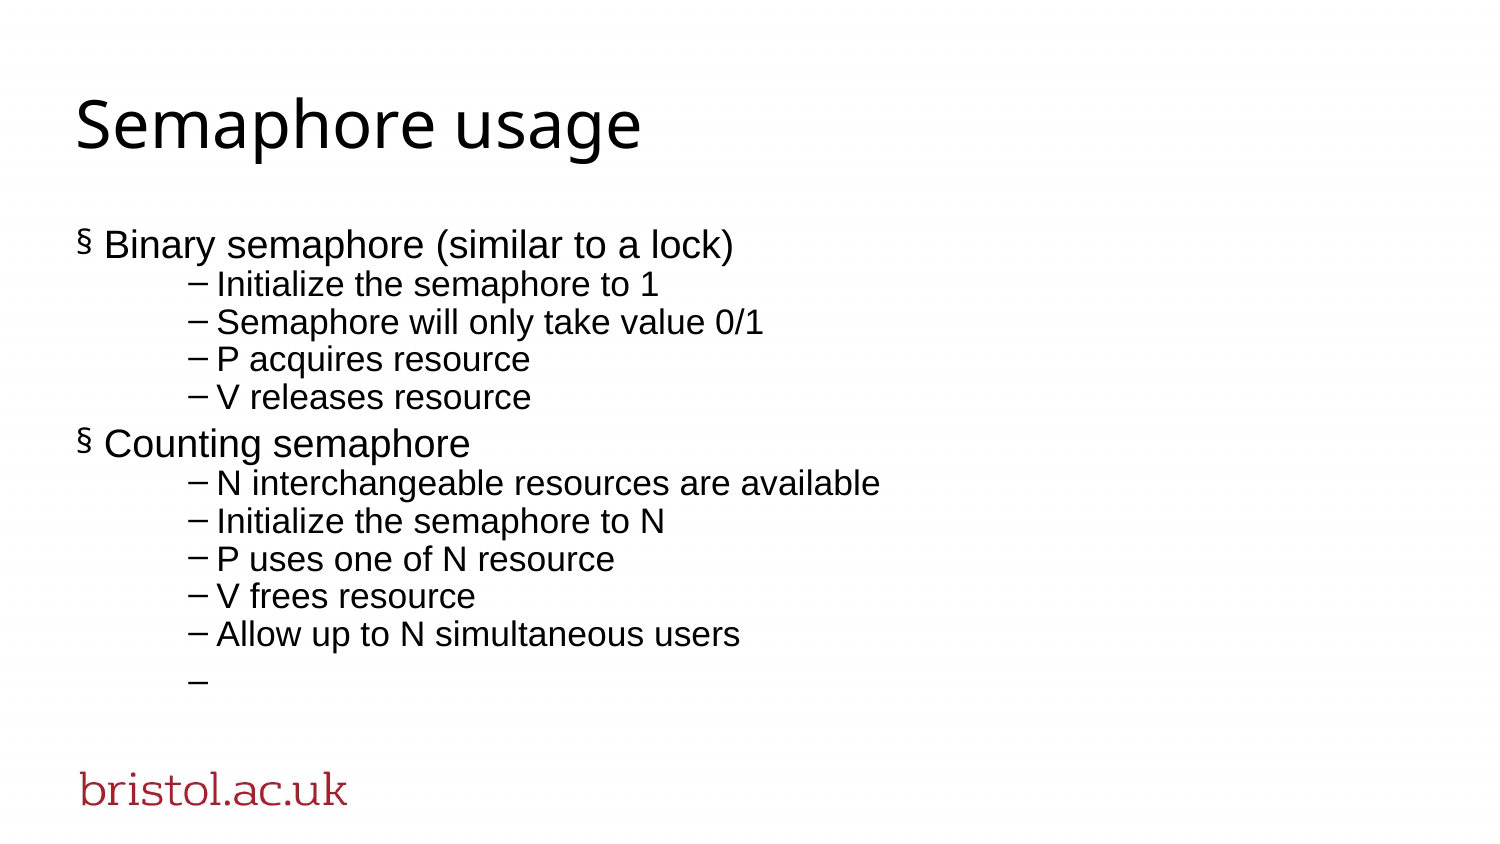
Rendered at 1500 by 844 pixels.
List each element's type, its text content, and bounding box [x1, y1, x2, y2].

list Binary semaphore (similar to a lock) Initialize the semaphore to 1 Semaphore will only take value 0/1 P acquires resource V releases resource Counting semaphore N interchangeable resources are available Initialize the semaphore to N P uses one of N resource V frees resource Allow up to N simultaneous users [60, 224, 1440, 699]
title Semaphore usage [60, 44, 1440, 209]
